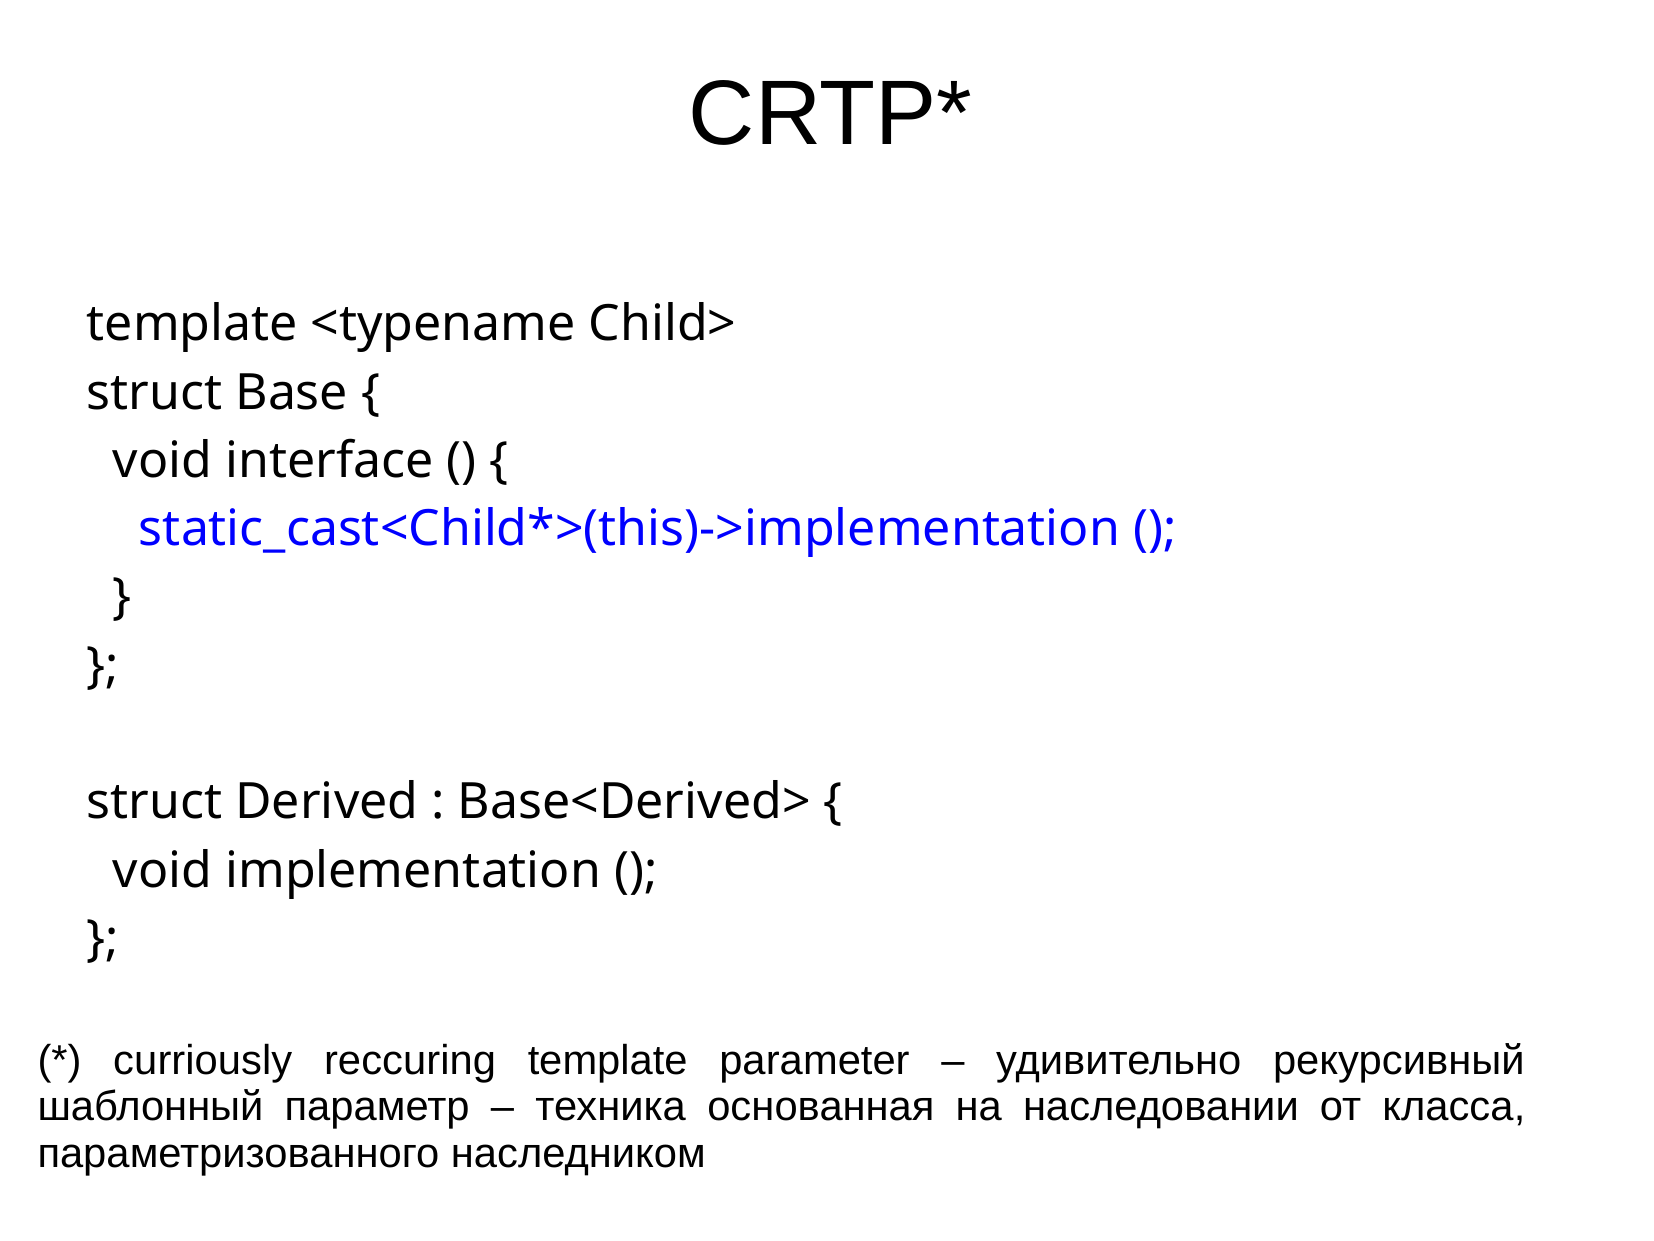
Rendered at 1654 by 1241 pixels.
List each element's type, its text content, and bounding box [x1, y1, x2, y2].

title (*) curriously reccuring template parameter – удивительно рекурсивный шаблонный параметр – техника основанная на наследовании от класса, параметризованного наследником [37, 1036, 1526, 1177]
subtitle template <typename Child> struct Base { void interface () { static_cast<Child*>(this)->implementation (); } }; struct Derived : Base<Derived> { void implementation (); }; [86, 282, 1576, 975]
title CRTP* [86, 37, 1576, 188]
